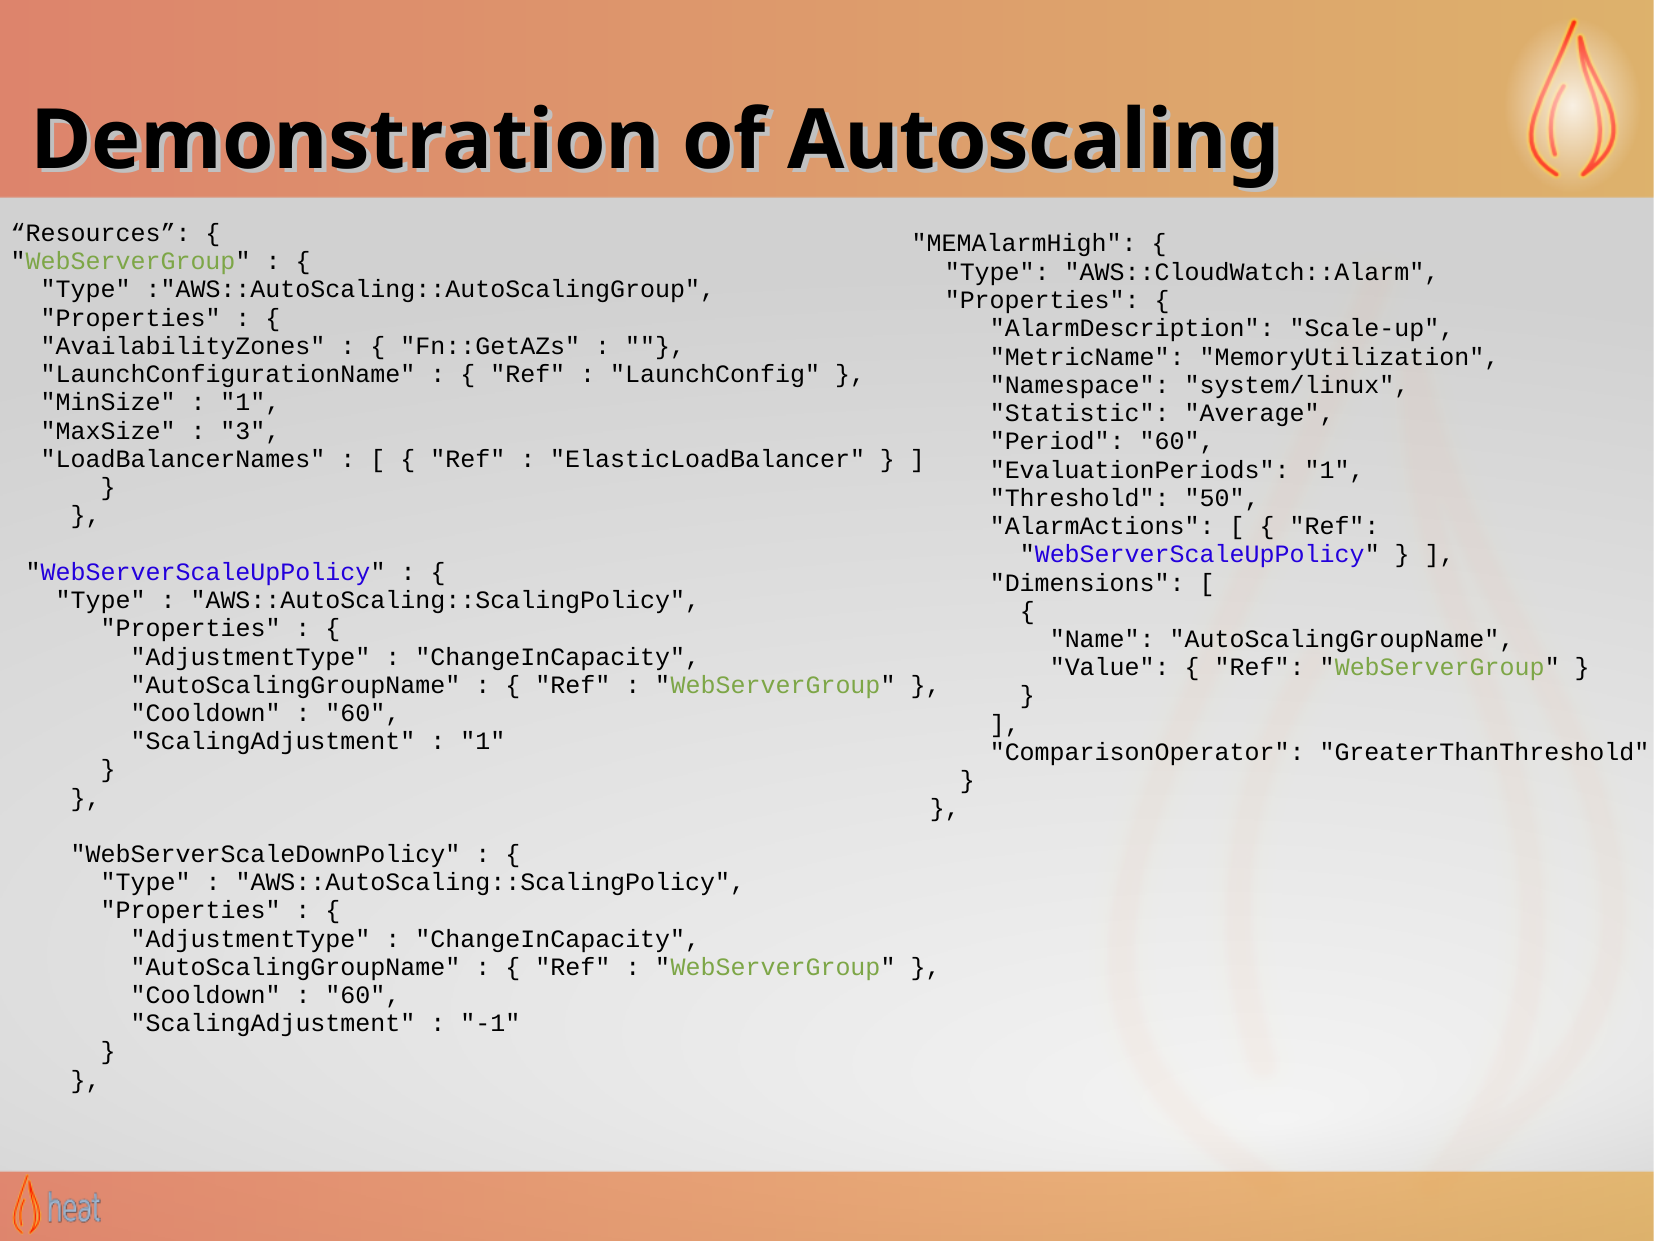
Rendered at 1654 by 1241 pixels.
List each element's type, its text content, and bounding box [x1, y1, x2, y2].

picture [0, 0, 1654, 213]
text_box "MEMAlarmHigh": { "Type": "AWS::CloudWatch::Alarm", "Properties": { "AlarmDescription": "Scale-up", "MetricName": "MemoryUtilization", "Namespace": "system/linux", "Statistic": "Average", "Period": "60", "EvaluationPeriods": "1", "Threshold": "50", "AlarmActions": [ { "Ref": "WebServerScaleUpPolicy" } ], "Dimensions": [ { "Name": "AutoScalingGroupName", "Value": { "Ref": "WebServerGroup" } } ], "ComparisonOperator": "GreaterThanThreshold" } }, [855, 210, 1654, 1066]
text_box “Resources”: { "WebServerGroup" : { "Type" :"AWS::AutoScaling::AutoScalingGroup", "Properties" : { "AvailabilityZones" : { "Fn::GetAZs" : ""}, "LaunchConfigurationName" : { "Ref" : "LaunchConfig" }, "MinSize" : "1", "MaxSize" : "3", "LoadBalancerNames" : [ { "Ref" : "ElasticLoadBalancer" } ] } }, "WebServerScaleUpPolicy" : { "Type" : "AWS::AutoScaling::ScalingPolicy", "Properties" : { "AdjustmentType" : "ChangeInCapacity", "AutoScalingGroupName" : { "Ref" : "WebServerGroup" }, "Cooldown" : "60", "ScalingAdjustment" : "1" } }, "WebServerScaleDownPolicy" : { "Type" : "AWS::AutoScaling::ScalingPolicy", "Properties" : { "AdjustmentType" : "ChangeInCapacity", "AutoScalingGroupName" : { "Ref" : "WebServerGroup" }, "Cooldown" : "60", "ScalingAdjustment" : "-1" } }, [0, 213, 1156, 1104]
picture [0, 1066, 1654, 1241]
title Demonstration of Autoscaling [30, 23, 1606, 213]
